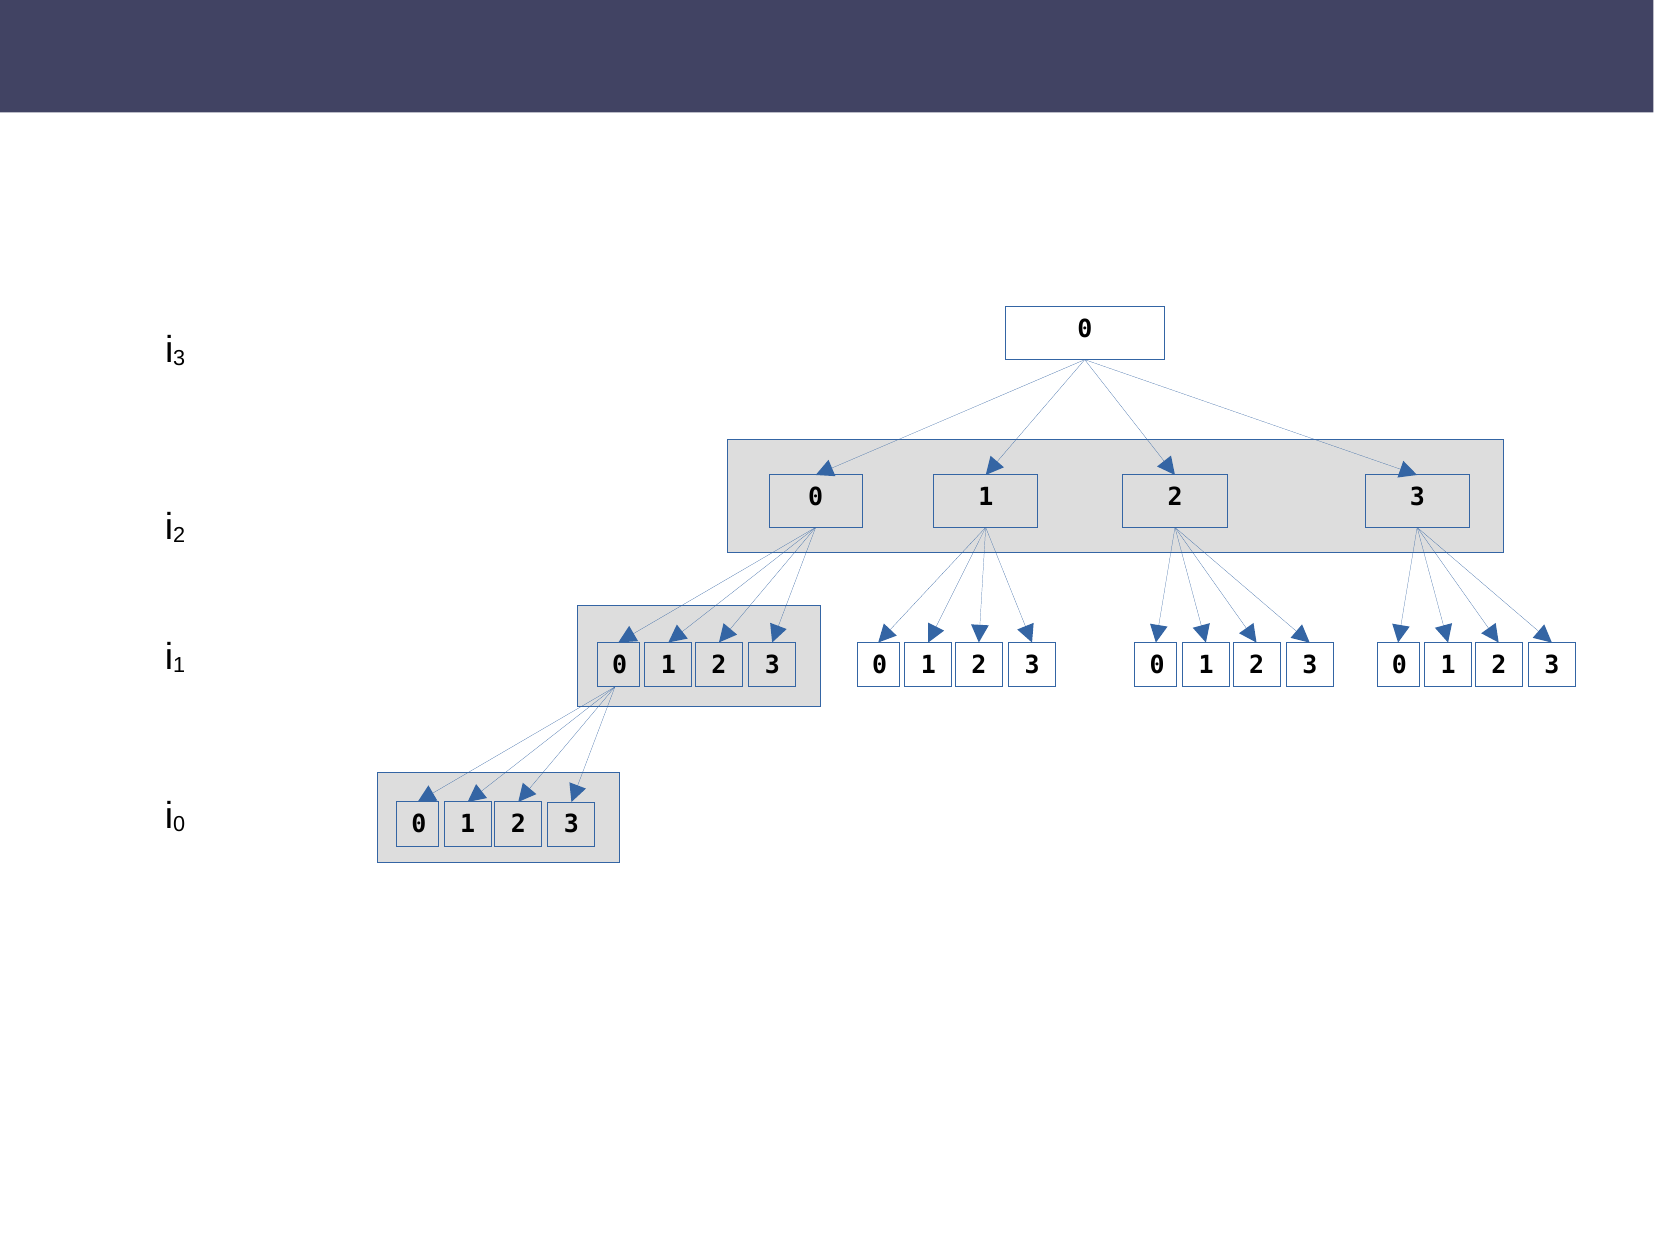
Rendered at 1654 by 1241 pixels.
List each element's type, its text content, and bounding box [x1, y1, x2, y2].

text_box 3 [547, 802, 595, 847]
text_box [608, 605, 821, 707]
text_box 1 [933, 474, 1038, 528]
text_box [985, 531, 995, 553]
text_box 1 [1182, 642, 1230, 687]
text_box 0 [396, 801, 439, 847]
text_box 2 [955, 642, 1003, 687]
text_box [774, 537, 801, 553]
text_box [727, 439, 897, 553]
text_box [591, 694, 607, 707]
text_box [963, 533, 982, 553]
text_box 2 [1233, 642, 1281, 687]
text_box 3 [1528, 642, 1576, 687]
text_box i3 [150, 320, 263, 378]
text_box [987, 439, 1174, 553]
text_box 0 [1005, 306, 1165, 360]
text_box 1 [444, 801, 492, 847]
text_box [974, 531, 985, 553]
text_box [807, 439, 1015, 553]
text_box 2 [1122, 474, 1228, 528]
text_box i0 [150, 787, 263, 845]
text_box [0, 0, 1654, 113]
text_box [1414, 531, 1423, 553]
text_box 0 [857, 642, 900, 687]
text_box 3 [1365, 474, 1470, 528]
text_box [1419, 532, 1434, 553]
text_box [1148, 439, 1416, 553]
text_box 0 [1134, 642, 1177, 687]
text_box [1177, 532, 1192, 553]
text_box 0 [769, 474, 863, 528]
text_box 0 [1377, 642, 1420, 687]
text_box i1 [150, 628, 263, 685]
text_box 2 [1475, 642, 1523, 687]
text_box 1 [1424, 642, 1472, 687]
text_box i2 [150, 498, 263, 555]
text_box [1180, 533, 1203, 553]
text_box 0 [597, 642, 640, 687]
text_box [377, 772, 620, 863]
text_box [1171, 532, 1181, 553]
text_box 2 [695, 642, 743, 687]
text_box [577, 605, 680, 707]
text_box [785, 534, 809, 553]
text_box 3 [748, 642, 796, 687]
text_box [796, 532, 813, 553]
text_box 1 [644, 642, 692, 687]
text_box [1422, 533, 1445, 553]
text_box 1 [904, 642, 952, 687]
text_box [600, 692, 612, 707]
text_box [583, 696, 601, 707]
text_box [1317, 439, 1504, 553]
text_box 2 [494, 801, 542, 847]
text_box 3 [1286, 642, 1334, 687]
text_box 3 [1008, 642, 1056, 687]
